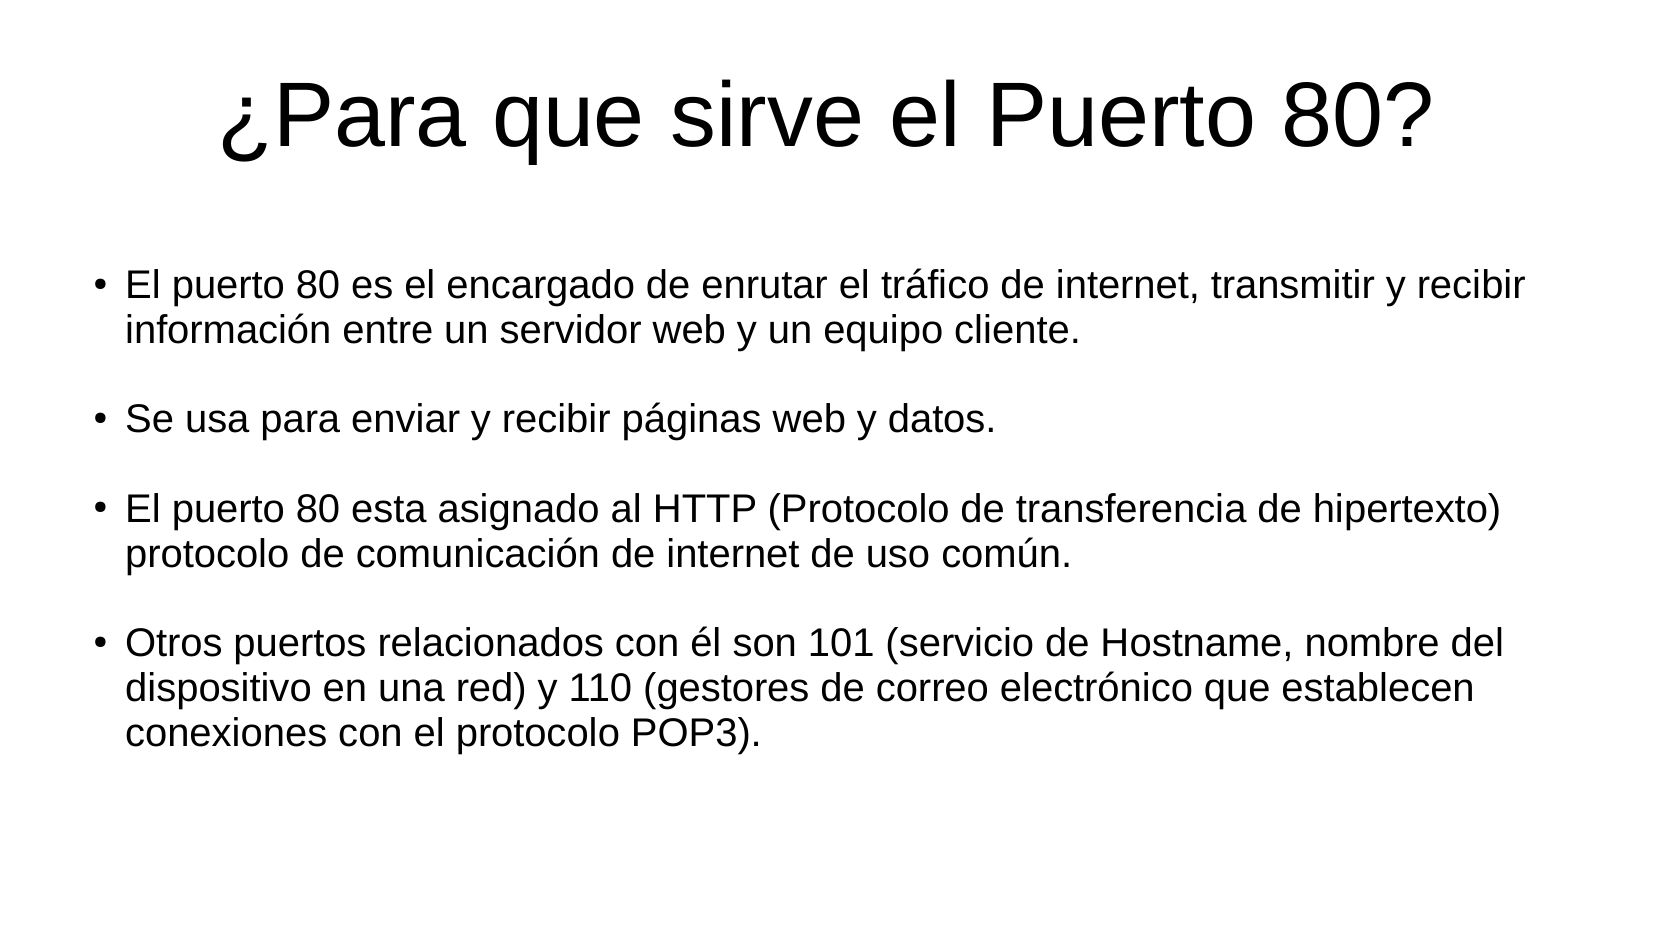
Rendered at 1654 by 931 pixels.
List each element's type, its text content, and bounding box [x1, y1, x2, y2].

title ¿Para que sirve el Puerto 80? [82, 37, 1571, 193]
list El puerto 80 es el encargado de enrutar el tráfico de internet, transmitir y recibir información entre un servidor web y un equipo cliente. Se usa para enviar y recibir páginas web y datos. El puerto 80 esta asignado al HTTP (Protocolo de transferencia de hipertexto) protocolo de comunicación de internet de uso común. Otros puertos relacionados con él son 101 (servicio de Hostname, nombre del dispositivo en una red) y 110 (gestores de correo electrónico que establecen conexiones con el protocolo POP3). [82, 217, 1571, 758]
